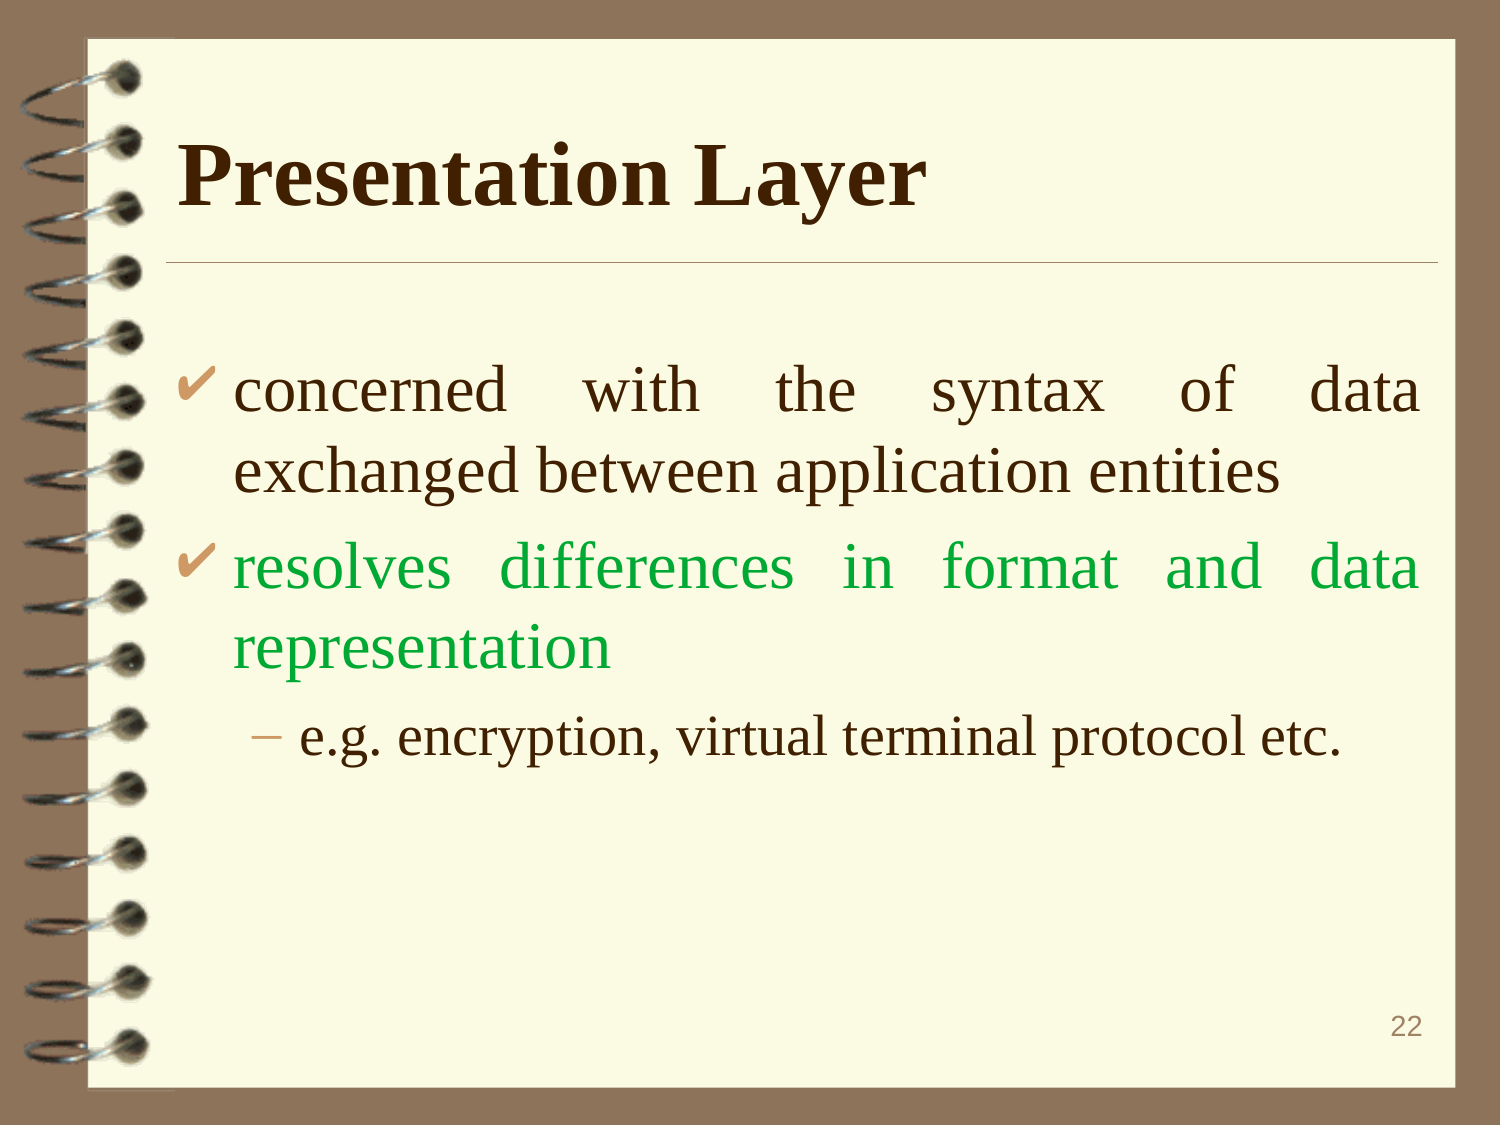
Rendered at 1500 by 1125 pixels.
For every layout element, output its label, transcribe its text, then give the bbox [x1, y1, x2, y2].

picture [0, 0, 175, 1125]
list concerned with the syntax of data exchanged between application entities resolves differences in format and data representation e.g. encryption, virtual terminal protocol etc. [162, 337, 1438, 1013]
title Presentation Layer [162, 74, 1438, 263]
